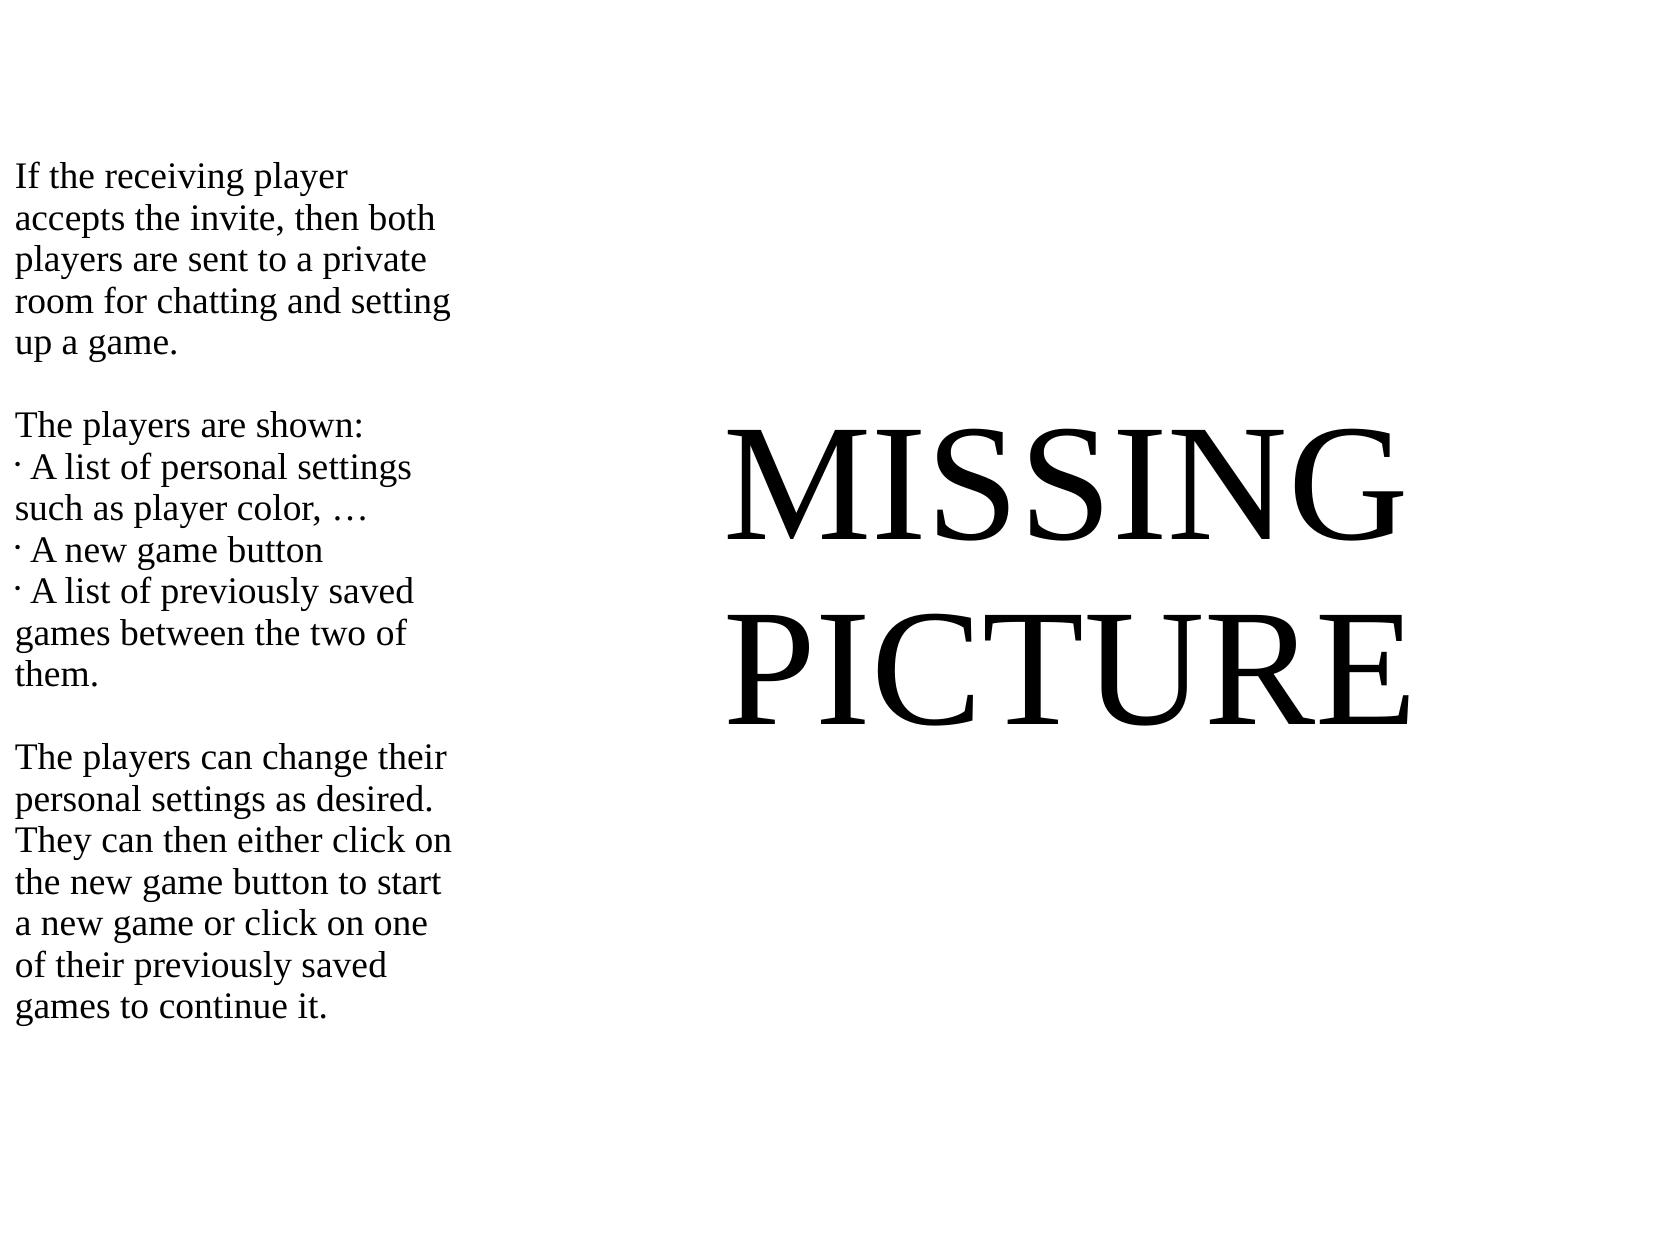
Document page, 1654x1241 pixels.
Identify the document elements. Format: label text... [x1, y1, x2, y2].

text_box MISSING PICTURE [708, 383, 1477, 768]
text_box If the receiving player accepts the invite, then both players are sent to a private room for chatting and setting up a game. The players are shown: A list of personal settings such as player color, … A new game button A list of previously saved games between the two of them. The players can change their personal settings as desired. They can then either click on the new game button to start a new game or click on one of their previously saved games to continue it. [0, 147, 473, 1056]
